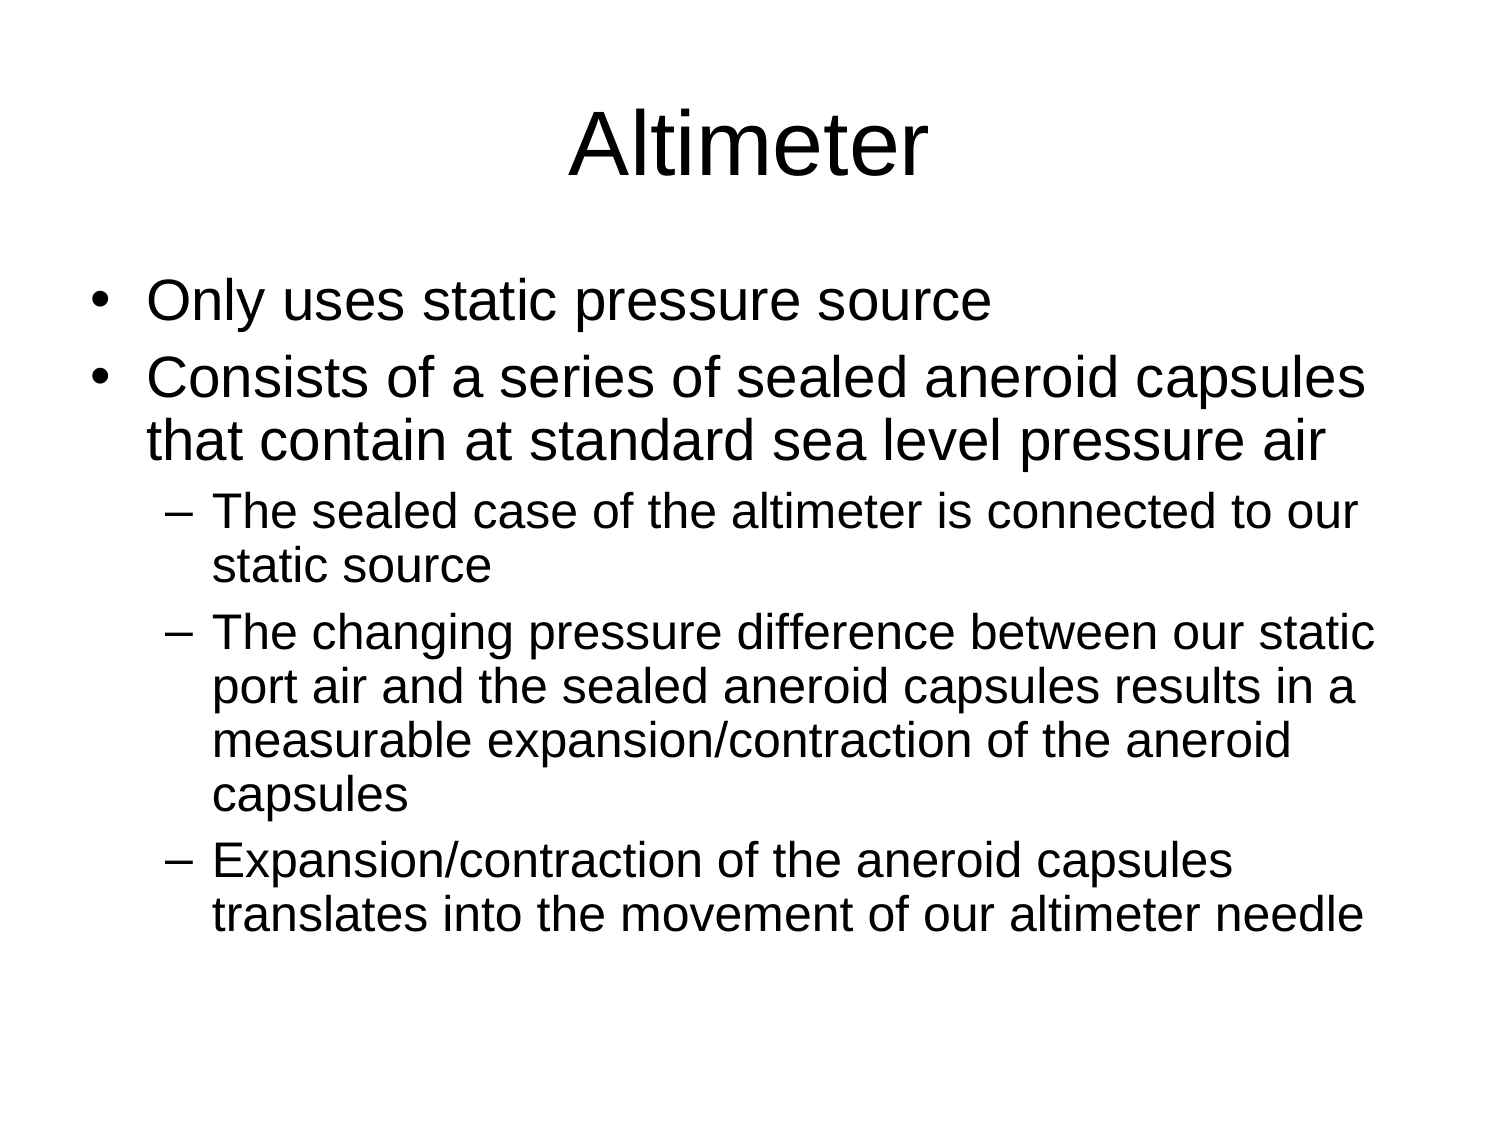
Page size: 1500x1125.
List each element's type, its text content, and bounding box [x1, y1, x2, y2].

list Only uses static pressure source Consists of a series of sealed aneroid capsules that contain at standard sea level pressure air The sealed case of the altimeter is connected to our static source The changing pressure difference between our static port air and the sealed aneroid capsules results in a measurable expansion/contraction of the aneroid capsules Expansion/contraction of the aneroid capsules translates into the movement of our altimeter needle [75, 262, 1426, 1019]
title Altimeter [75, 45, 1426, 233]
